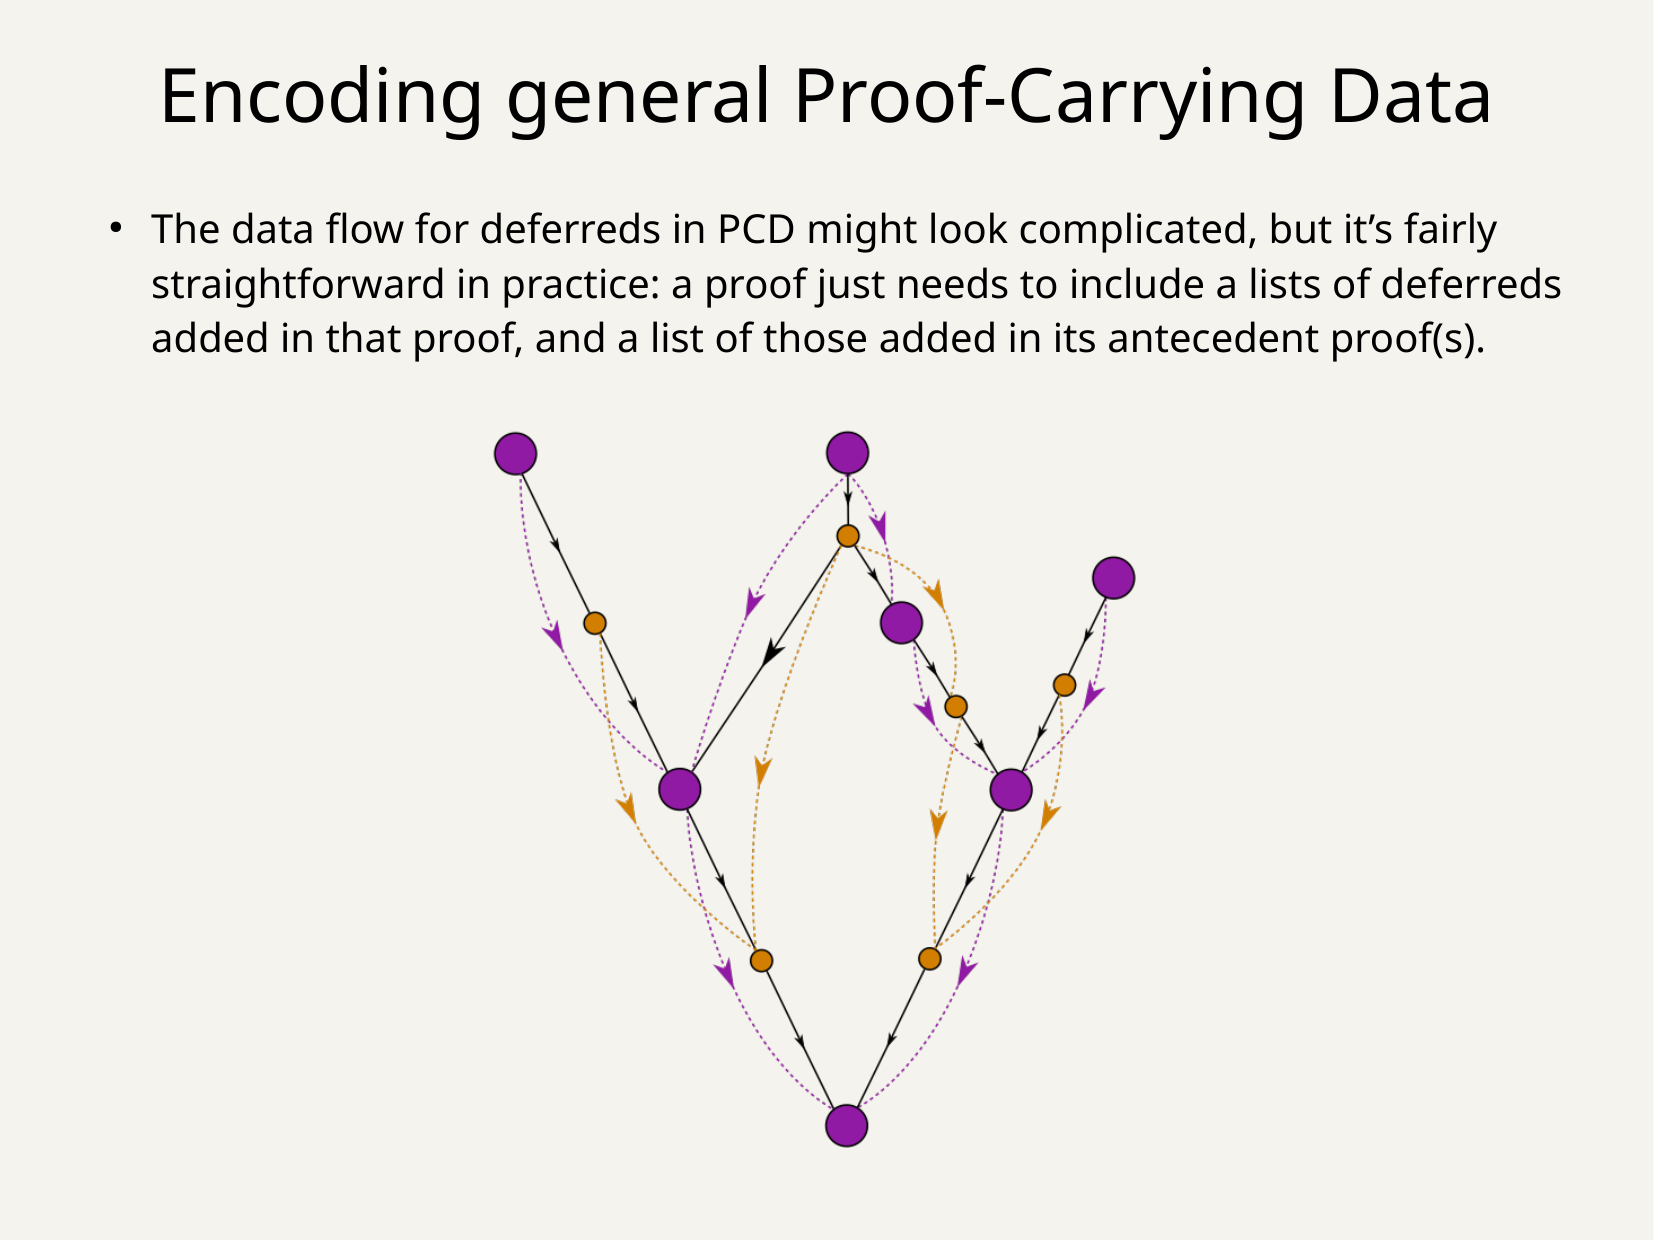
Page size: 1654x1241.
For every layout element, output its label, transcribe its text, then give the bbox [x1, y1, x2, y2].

list The data flow for deferreds in PCD might look complicated, but it’s fairly straightforward in practice: a proof just needs to include a lists of deferreds added in that proof, and a list of those added in its antecedent proof(s). [94, 200, 1595, 402]
title Encoding general Proof-Carrying Data [82, 23, 1571, 164]
picture [479, 425, 1146, 1158]
